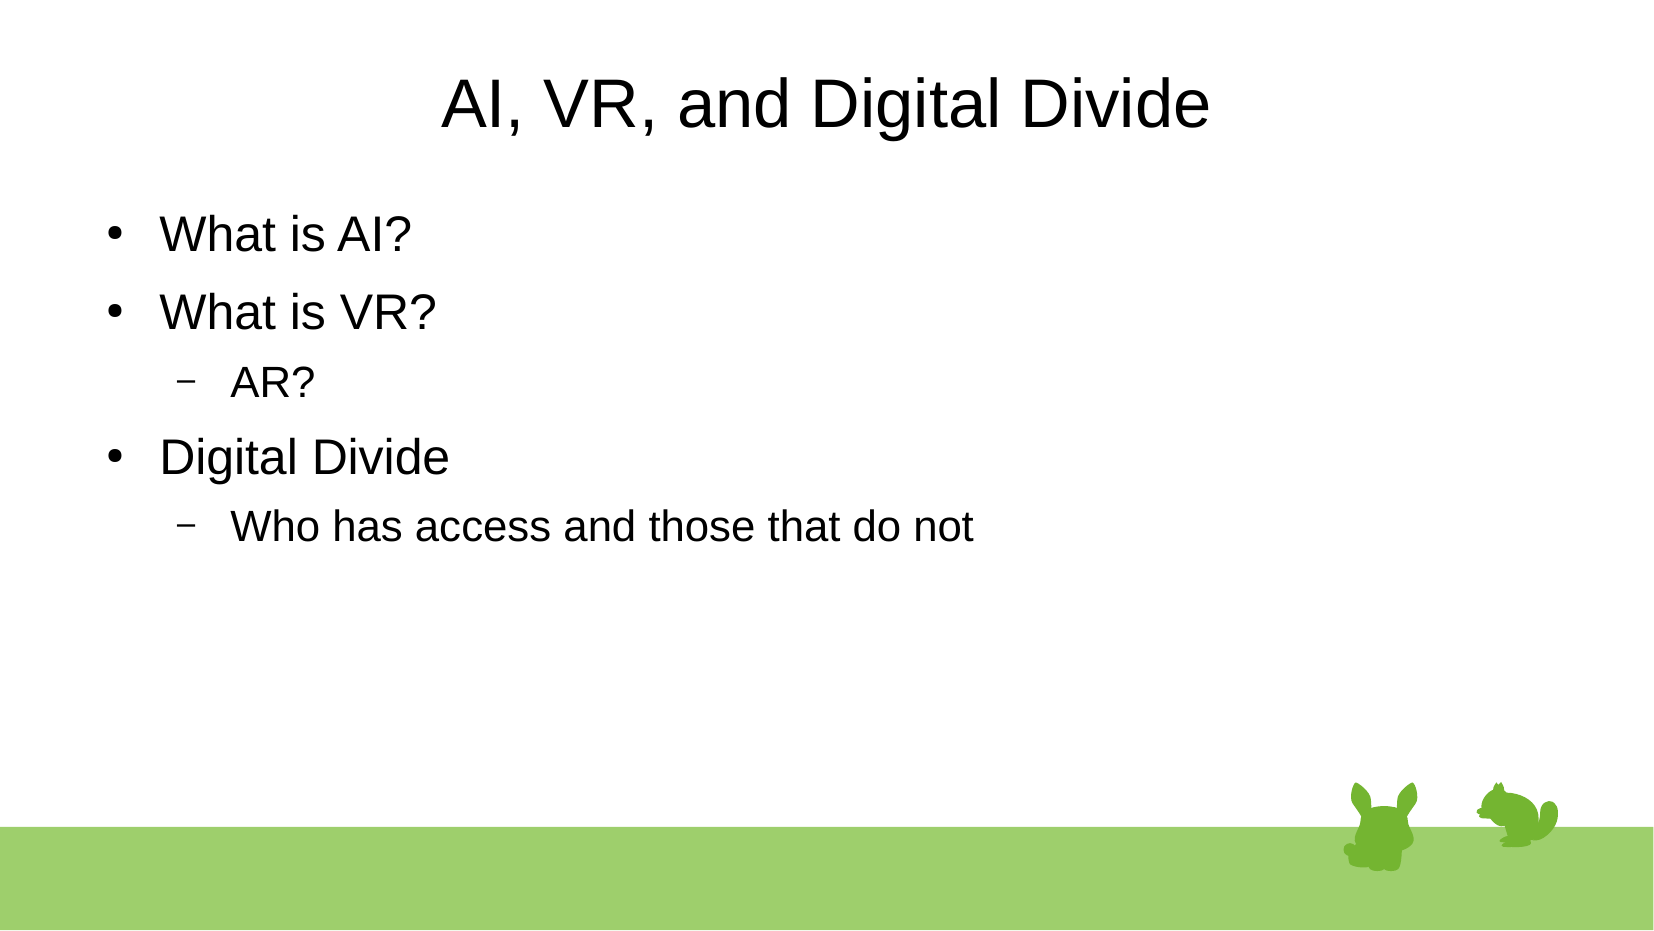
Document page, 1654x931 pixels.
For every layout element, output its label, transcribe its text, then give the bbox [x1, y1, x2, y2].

list What is AI? What is VR? AR? Digital Divide Who has access and those that do not [88, 206, 1565, 739]
title AI, VR, and Digital Divide [88, 29, 1565, 178]
